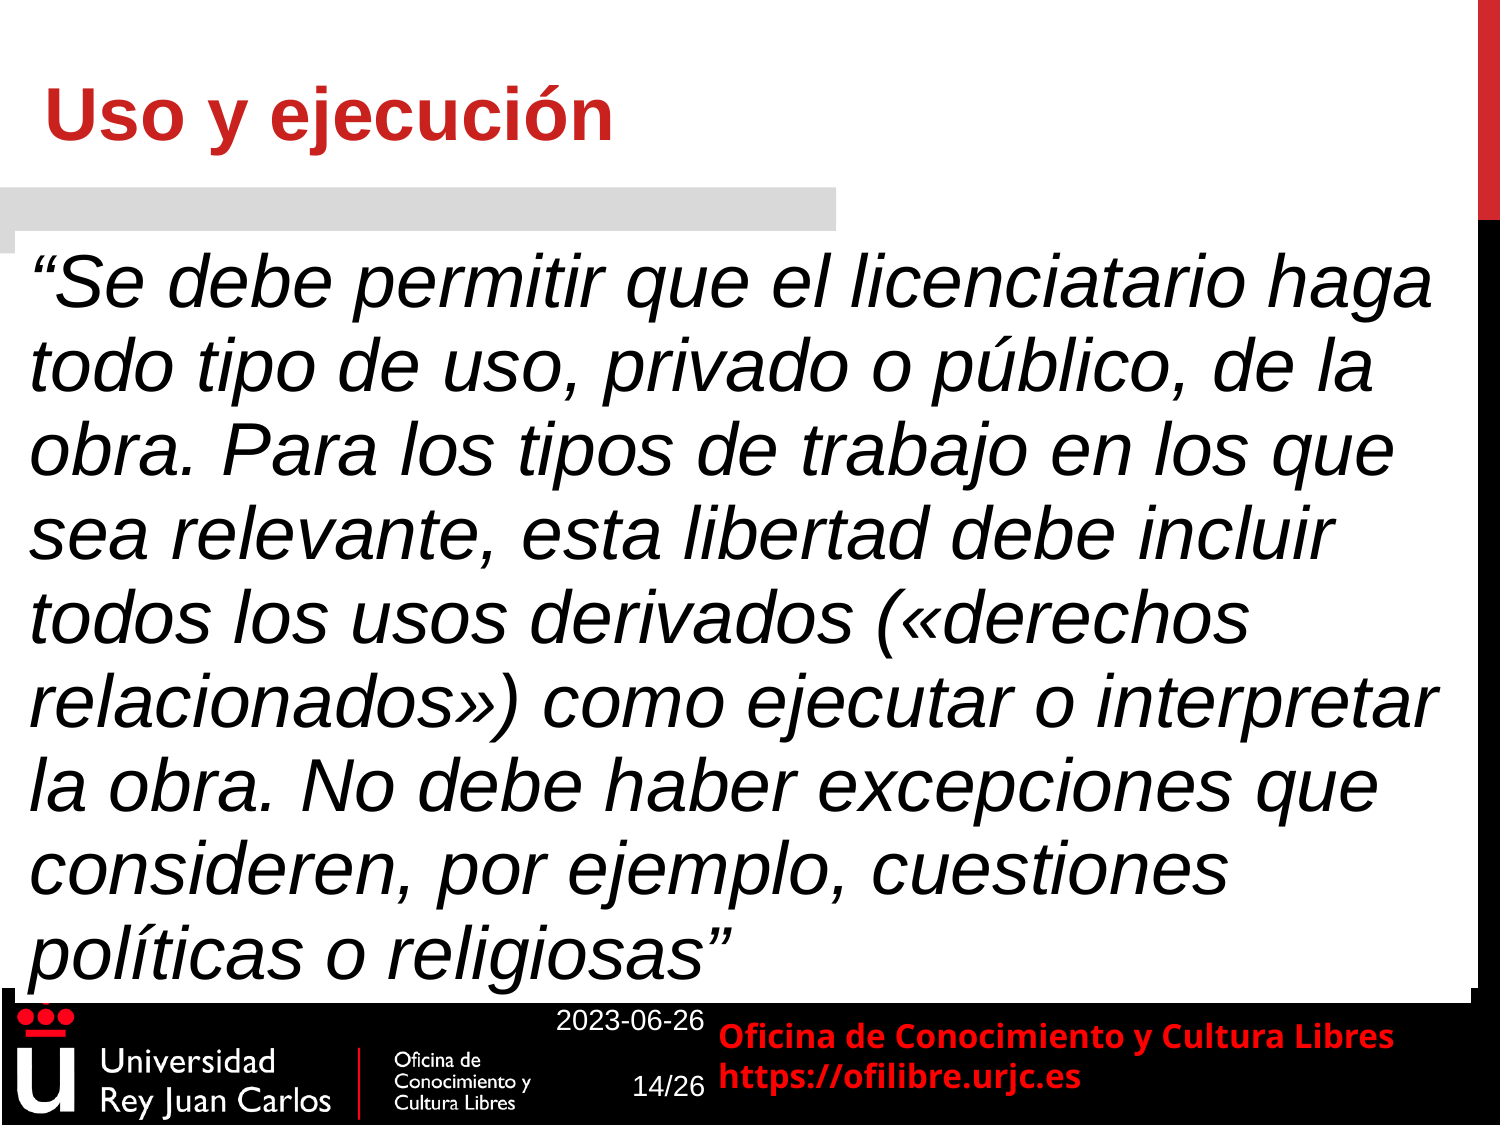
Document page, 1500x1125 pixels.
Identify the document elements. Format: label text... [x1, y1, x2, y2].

text_box “Se debe permitir que el licenciatario haga todo tipo de uso, privado o público, de la obra. Para los tipos de trabajo en los que sea relevante, esta libertad debe incluir todos los usos derivados («derechos relacionados») como ejecutar o interpretar la obra. No debe haber excepciones que consideren, por ejemplo, cuestiones políticas o religiosas” [15, 231, 1471, 1003]
title [75, 7, 1425, 196]
picture [17, 1003, 531, 1120]
text_box Uso y ejecución [30, 64, 1306, 231]
